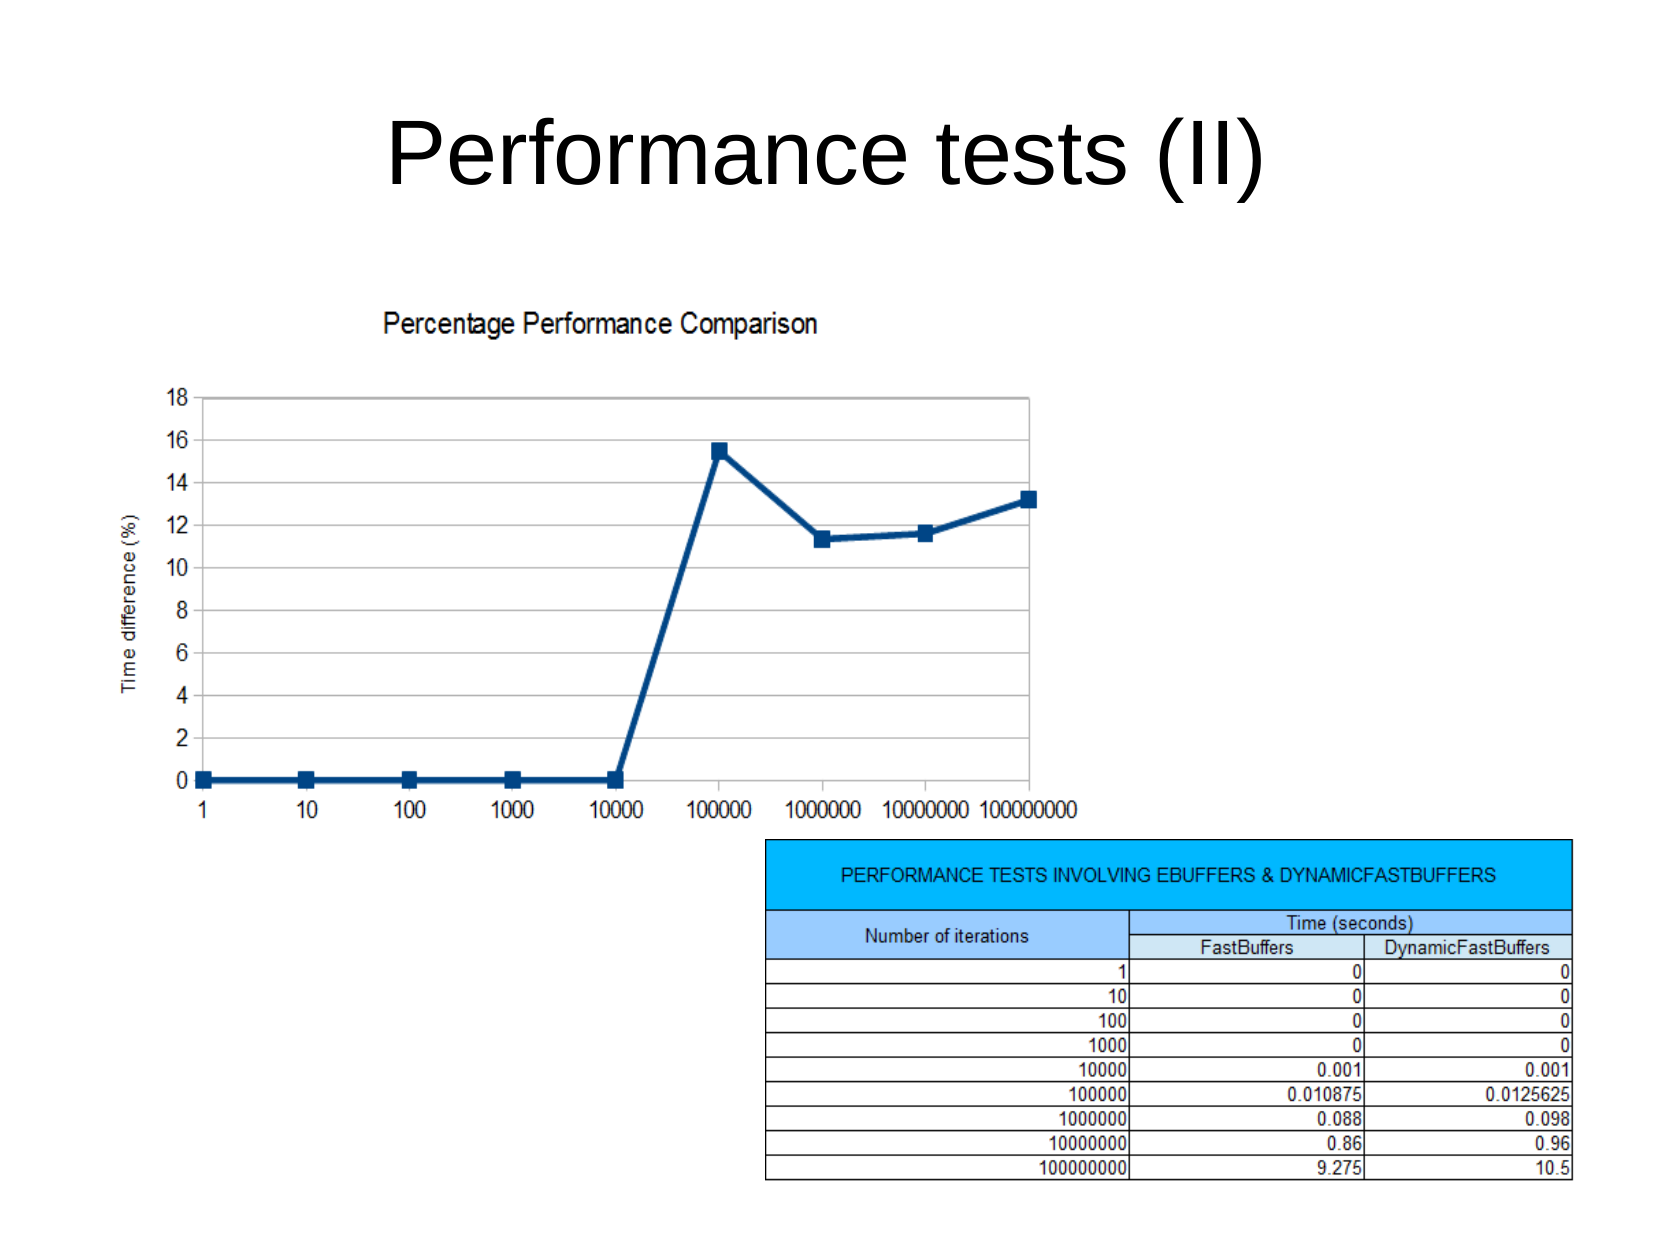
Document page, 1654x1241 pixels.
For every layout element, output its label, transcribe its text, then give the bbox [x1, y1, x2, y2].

picture [901, 869, 907, 881]
picture [1115, 869, 1122, 881]
picture [90, 284, 1111, 856]
title Performance tests (II) [82, 49, 1571, 257]
picture [914, 869, 920, 881]
picture [955, 869, 961, 878]
picture [1331, 869, 1336, 881]
picture [765, 839, 1576, 1182]
